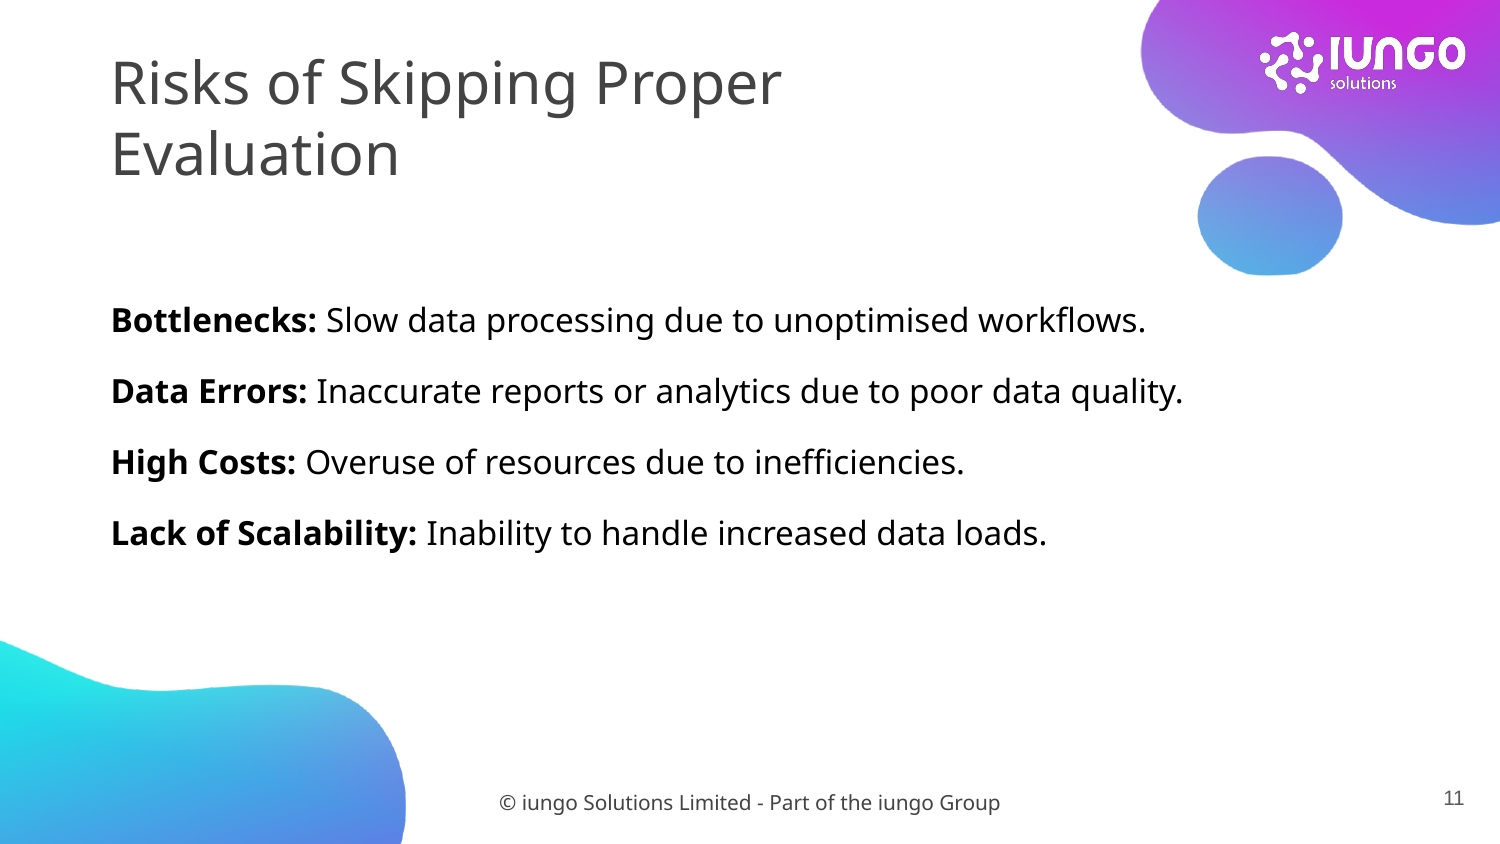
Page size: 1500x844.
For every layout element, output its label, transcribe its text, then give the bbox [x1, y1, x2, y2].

slide_number <number> [1389, 764, 1480, 830]
title Risks of Skipping Proper Evaluation [95, 30, 1097, 125]
list Bottlenecks: Slow data processing due to unoptimised workflows. Data Errors: Inaccurate reports or analytics due to poor data quality. High Costs: Overuse of resources due to inefficiencies. Lack of Scalability: Inability to handle increased data loads. [95, 278, 1390, 762]
picture [0, 0, 1500, 844]
